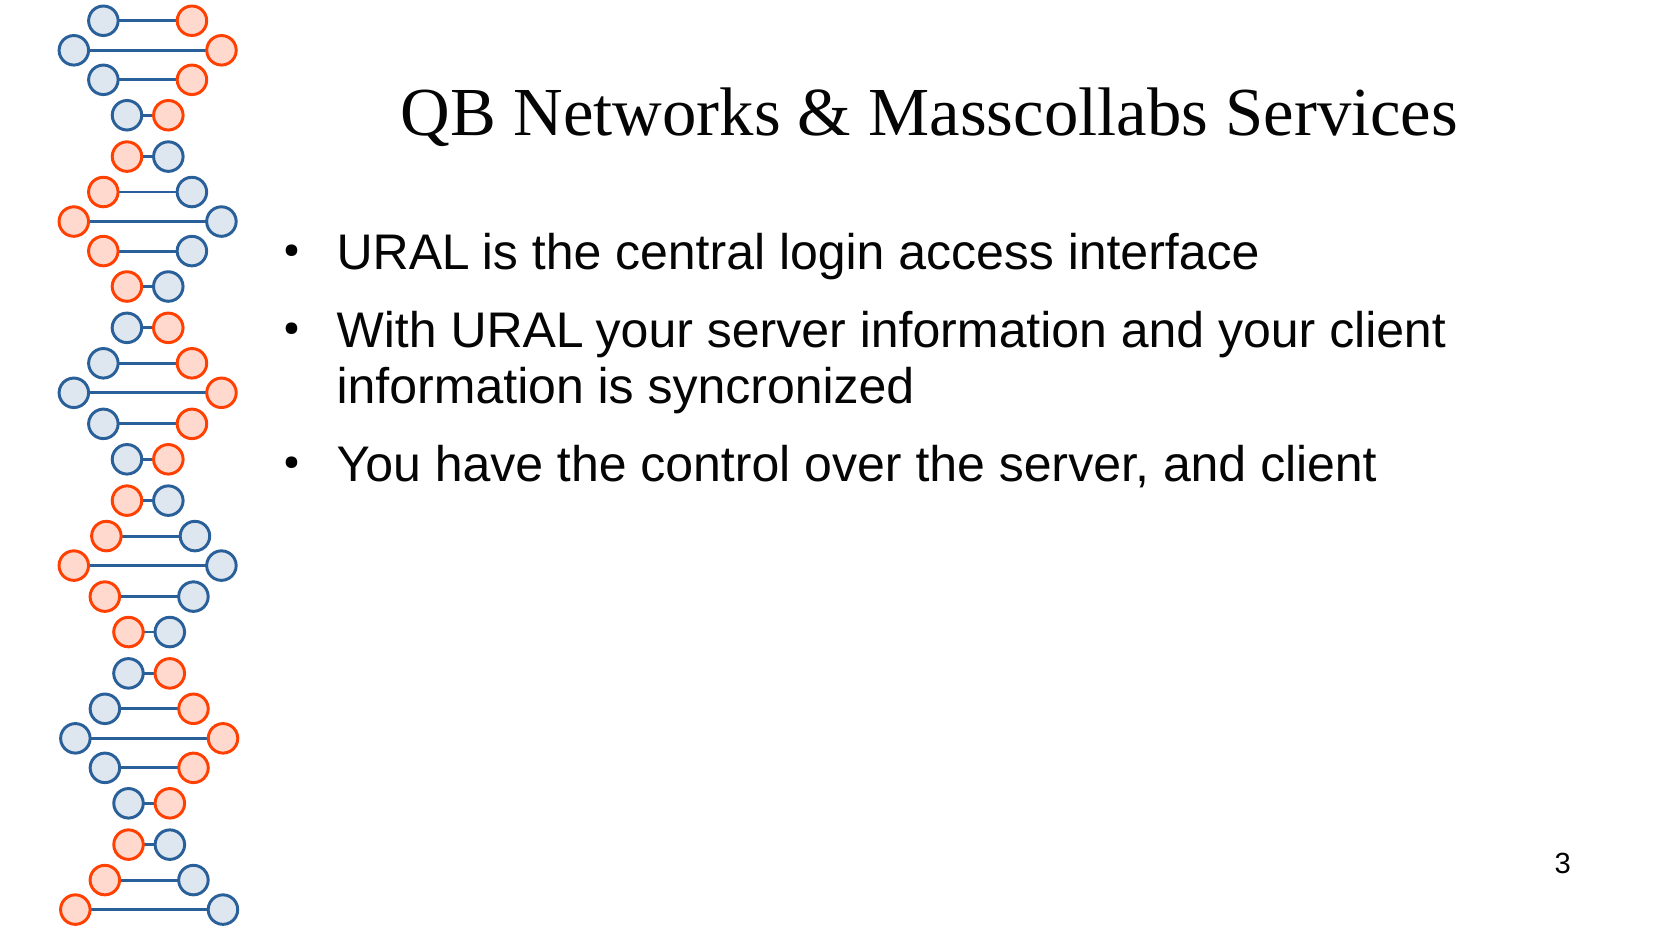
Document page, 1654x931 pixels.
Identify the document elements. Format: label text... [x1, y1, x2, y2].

list URAL is the central login access interface With URAL your server information and your client information is syncronized You have the control over the server, and client [265, 224, 1595, 764]
title QB Networks & Masscollabs Services [265, 35, 1595, 189]
